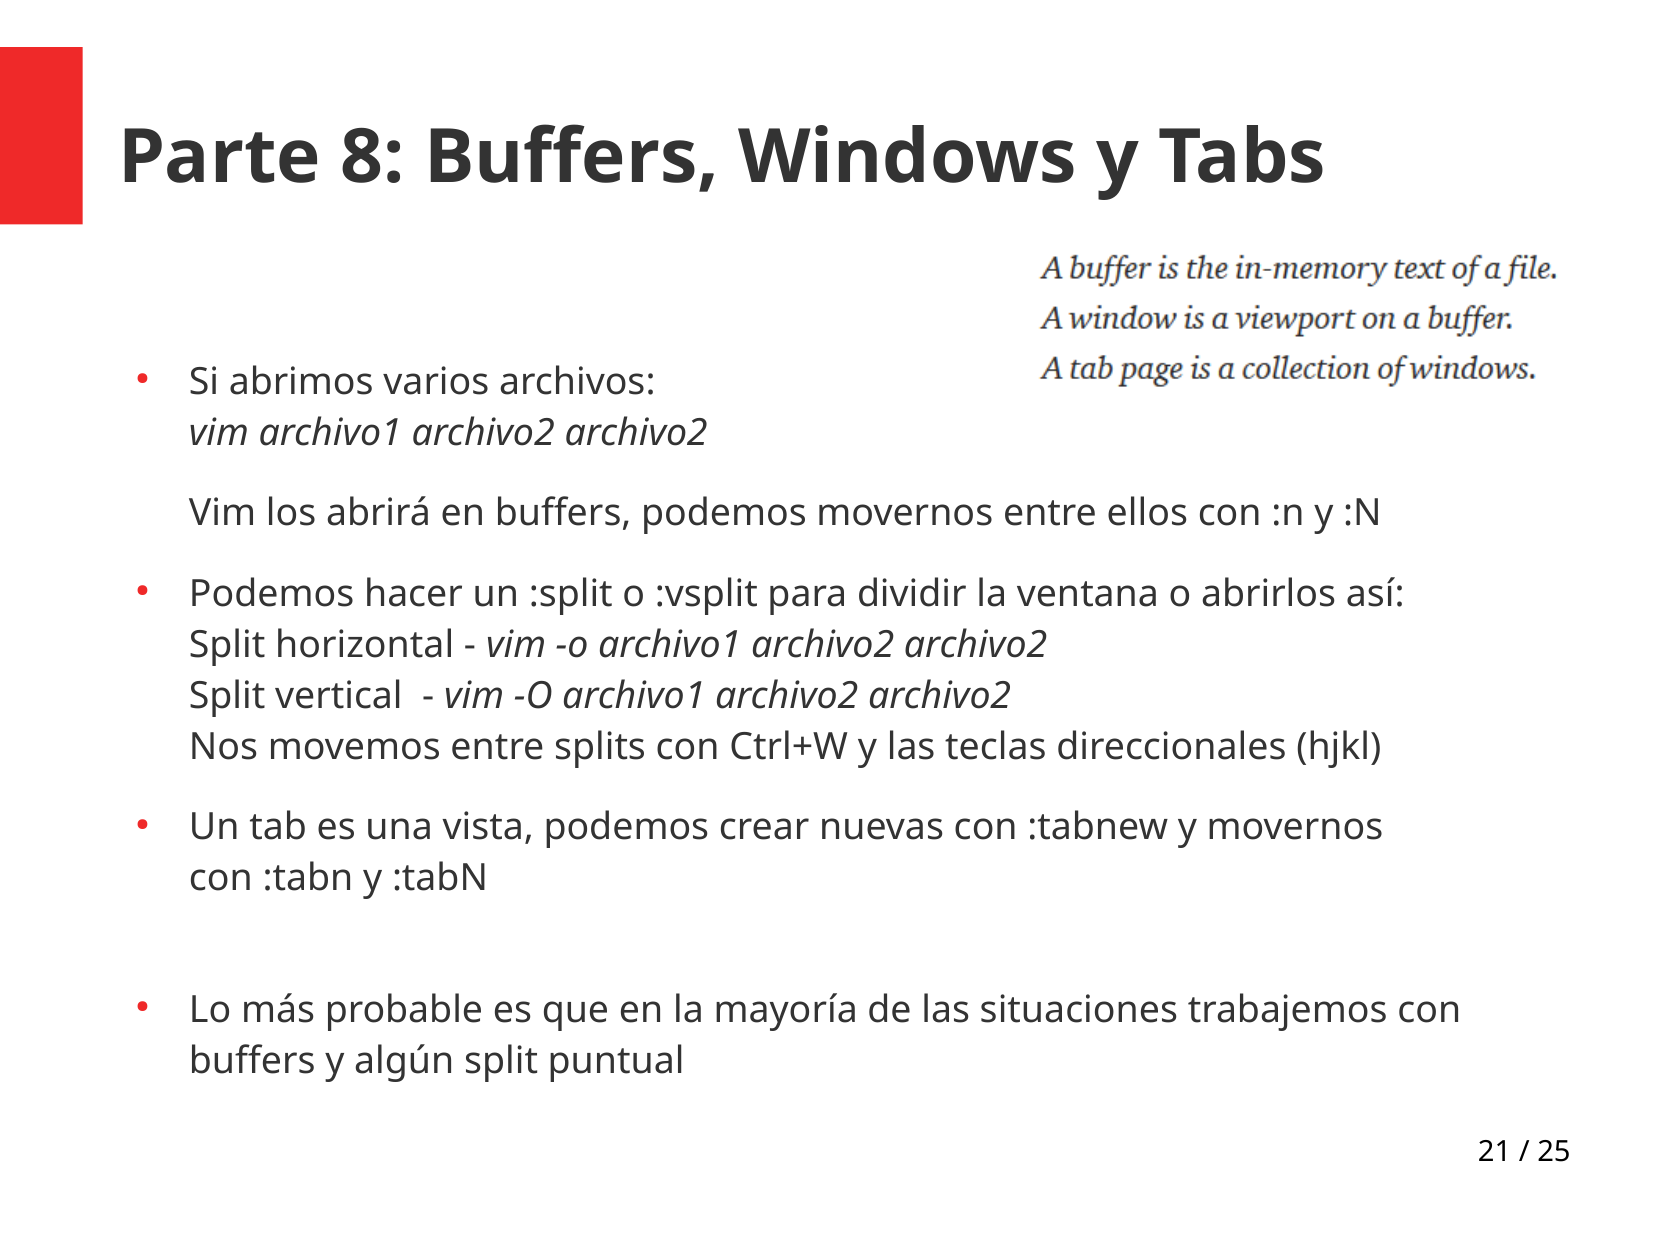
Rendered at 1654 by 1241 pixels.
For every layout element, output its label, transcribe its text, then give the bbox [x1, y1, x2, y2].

list Si abrimos varios archivos: vim archivo1 archivo2 archivo2 Vim los abrirá en buffers, podemos movernos entre ellos con :n y :N Podemos hacer un :split o :vsplit para dividir la ventana o abrirlos así: Split horizontal - vim -o archivo1 archivo2 archivo2 Split vertical - vim -O archivo1 archivo2 archivo2 Nos movemos entre splits con Ctrl+W y las teclas direccionales (hjkl) Un tab es una vista, podemos crear nuevas con :tabnew y movernos con :tabn y :tabN Lo más probable es que en la mayoría de las situaciones trabajemos con buffers y algún split puntual [118, 354, 1536, 1074]
picture [1022, 224, 1595, 426]
title Parte 8: Buffers, Windows y Tabs [118, 49, 1571, 257]
